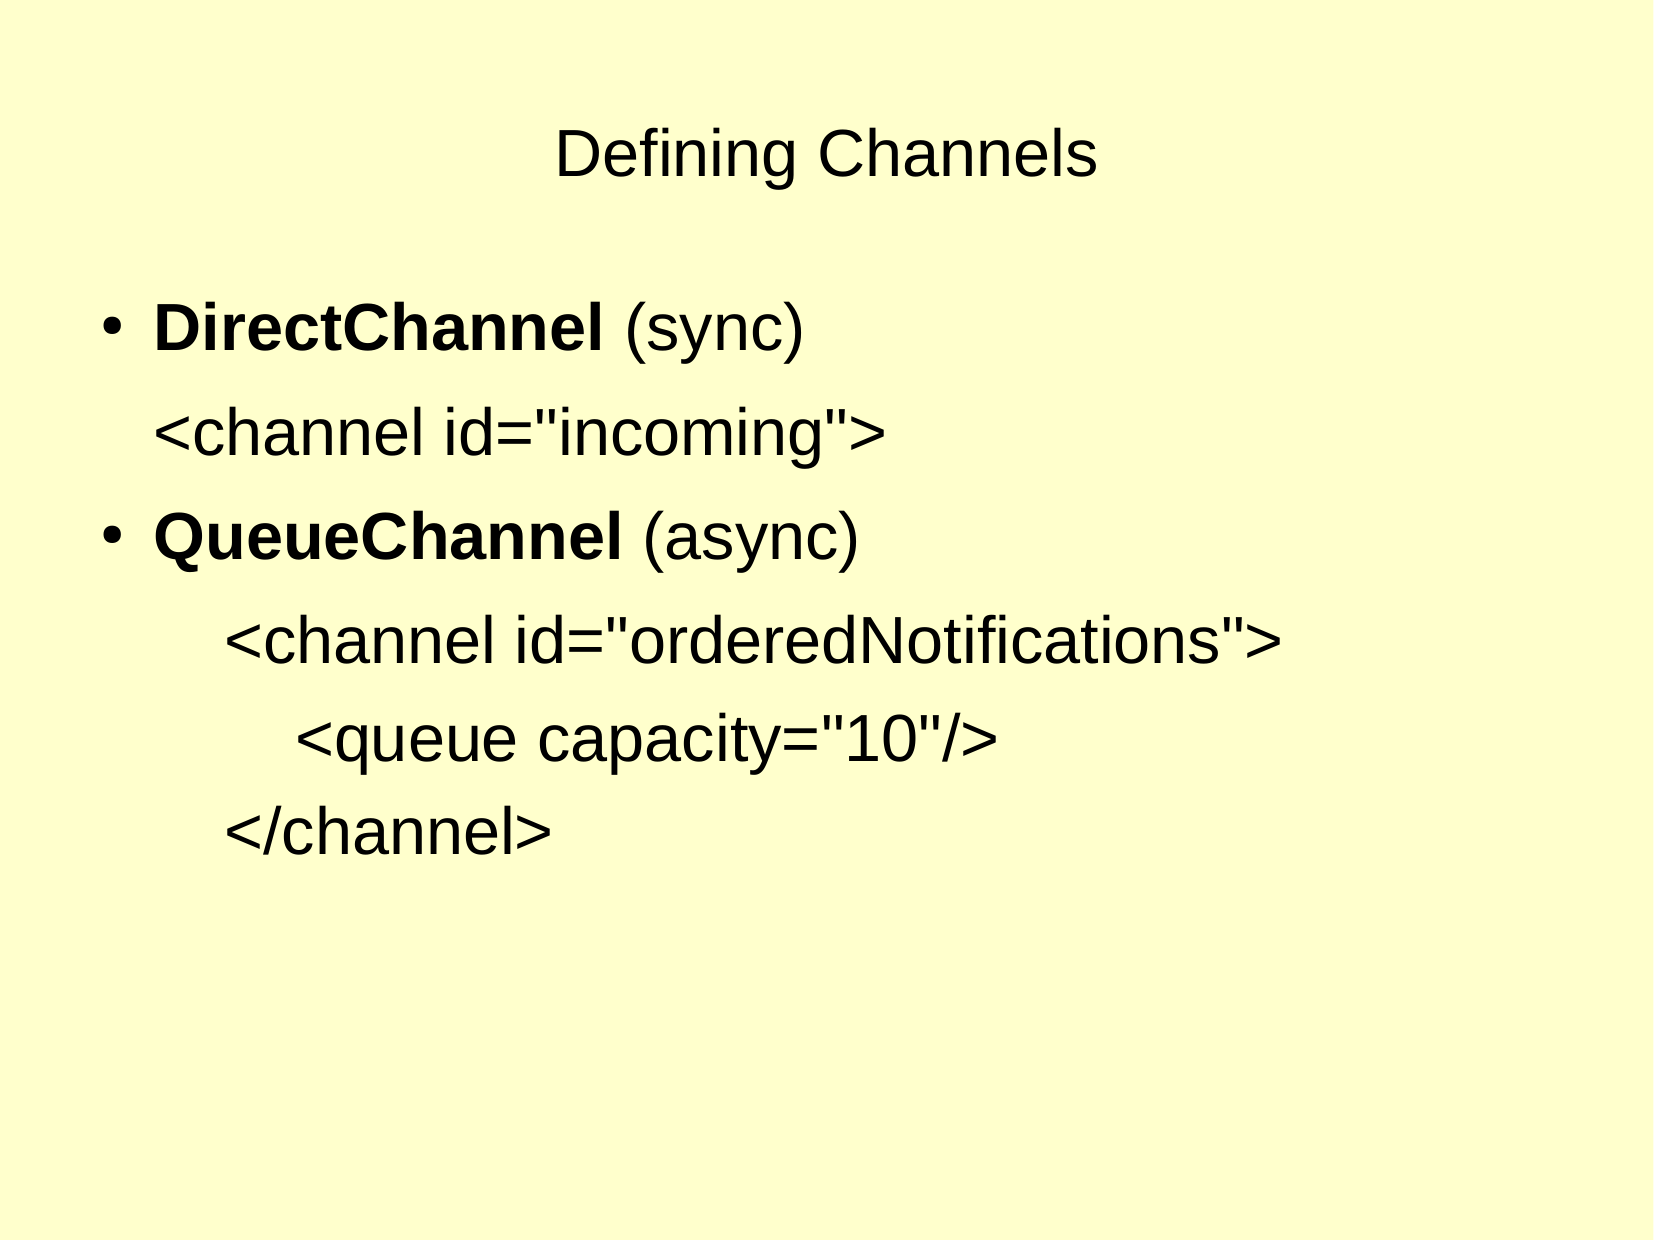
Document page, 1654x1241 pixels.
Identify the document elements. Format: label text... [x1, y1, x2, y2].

title Defining Channels [82, 49, 1571, 257]
list DirectChannel (sync) <channel id="incoming"> QueueChannel (async) <channel id="orderedNotifications"> <queue capacity="10"/> </channel> [82, 290, 1571, 1109]
